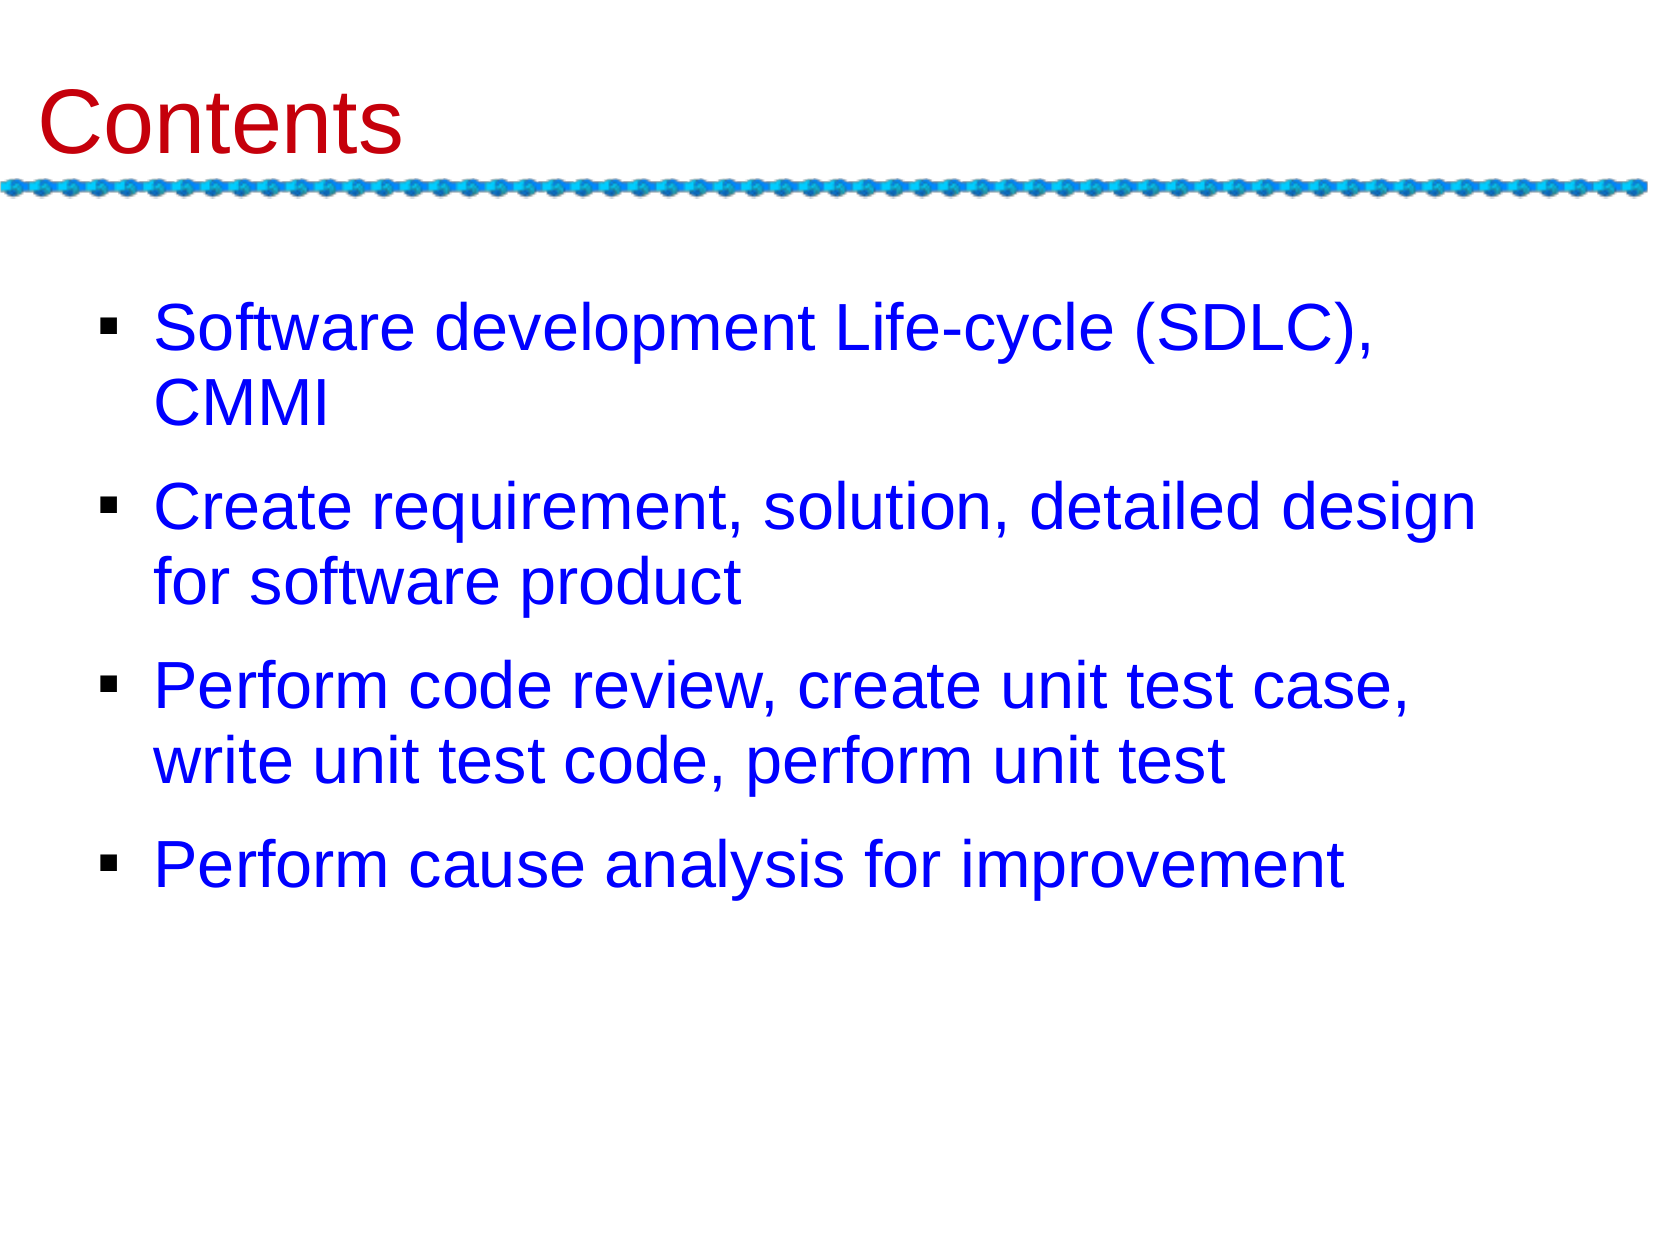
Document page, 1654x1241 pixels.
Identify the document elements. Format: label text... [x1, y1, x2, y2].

picture [0, 178, 37, 199]
list Software development Life-cycle (SDLC), CMMI Create requirement, solution, detailed design for software product Perform code review, create unit test case, write unit test code, perform unit test Perform cause analysis for improvement [82, 290, 1571, 1163]
title Contents [37, 37, 1651, 208]
